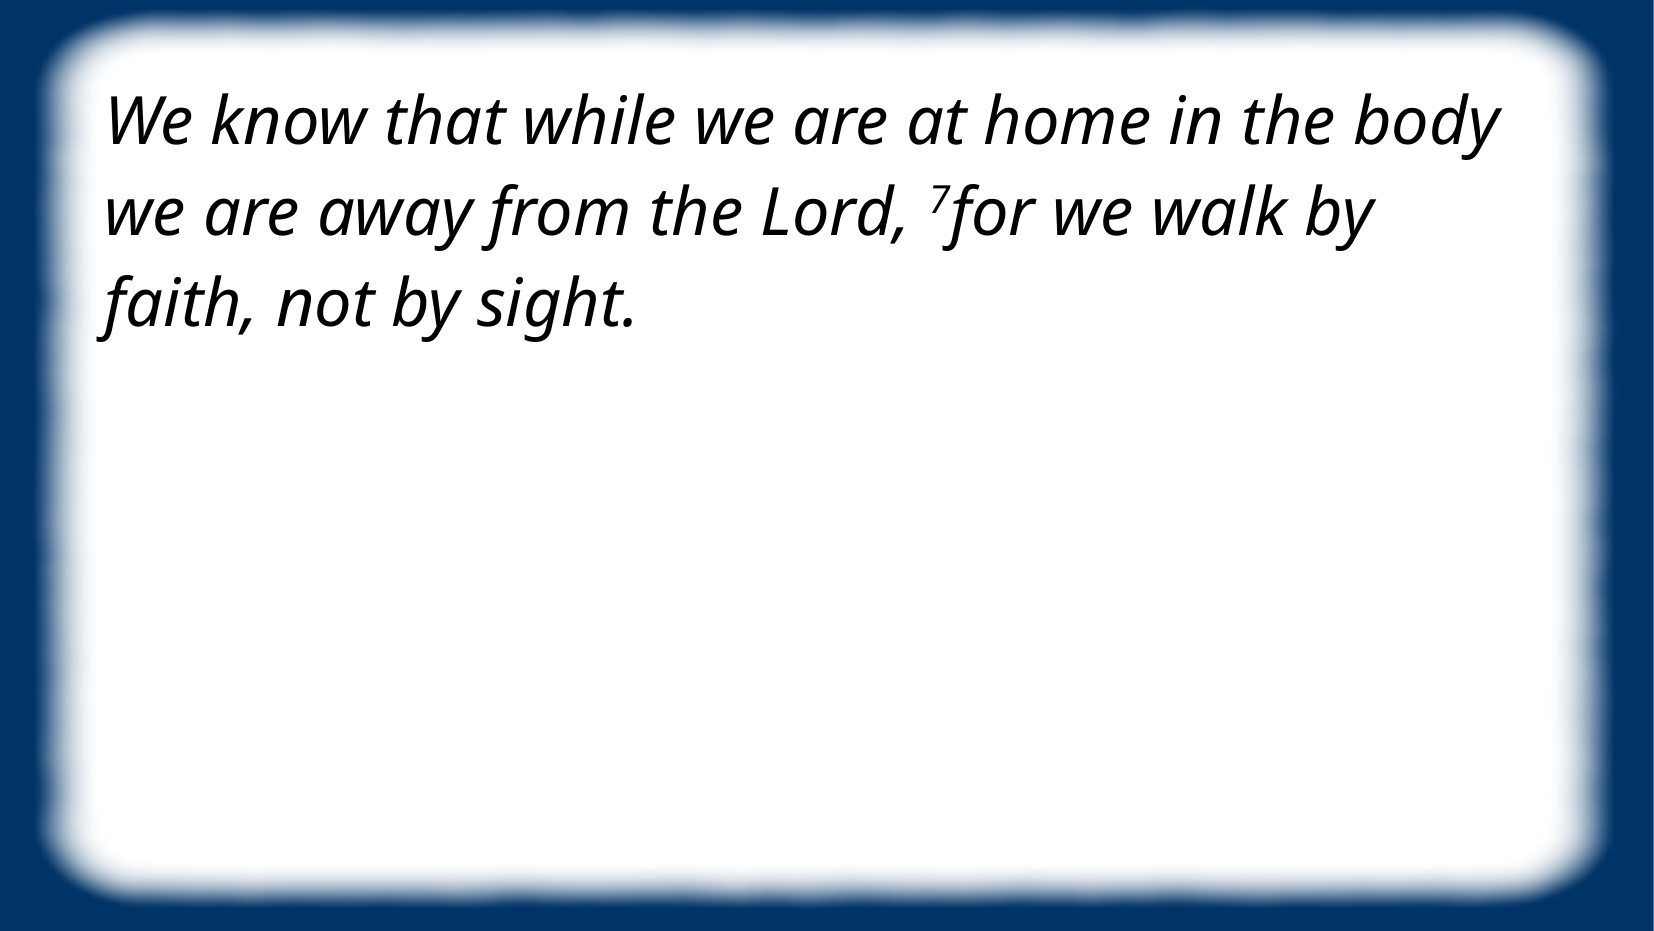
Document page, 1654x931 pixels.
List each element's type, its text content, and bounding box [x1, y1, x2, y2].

picture [0, 0, 1654, 931]
text_box We know that while we are at home in the body we are away from the Lord, 7for we walk by faith, not by sight. [90, 66, 1546, 391]
